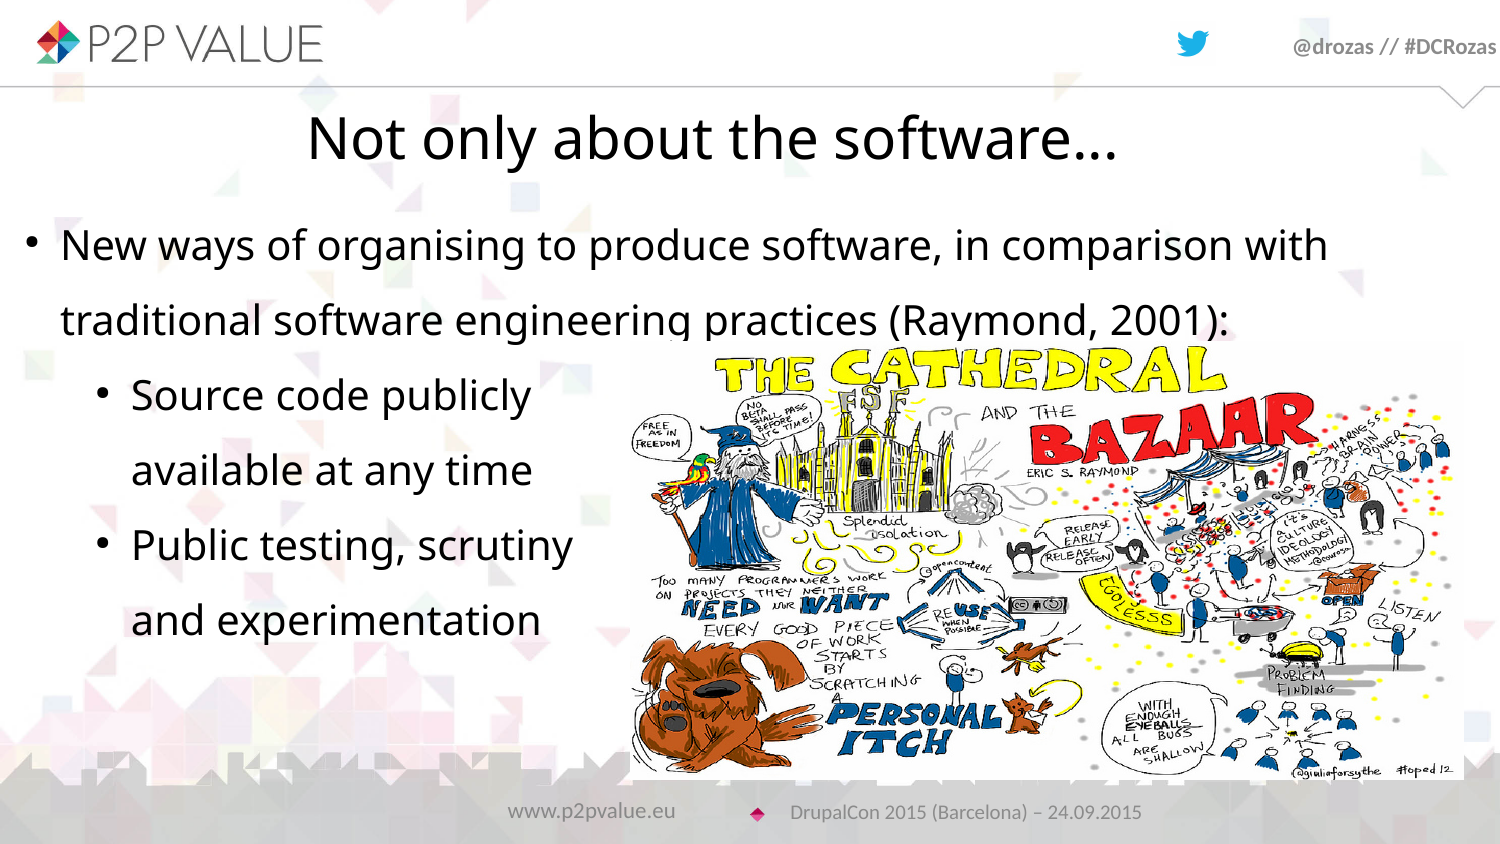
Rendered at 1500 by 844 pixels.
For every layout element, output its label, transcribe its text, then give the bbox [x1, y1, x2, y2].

subtitle New ways of organising to produce software, in comparison with traditional software engineering practices (Raymond, 2001): Source code publicly available at any time Public testing, scrutiny and experimentation [11, 186, 1492, 751]
text_box www.p2pvalue.eu [501, 789, 720, 829]
picture [0, 0, 1500, 844]
text_box DrupalCon 2015 (Barcelona) – 24.09.2015 [777, 788, 1470, 834]
title Not only about the software... [60, 92, 1366, 181]
text_box @drozas // #DCRozas [1170, 15, 1500, 76]
